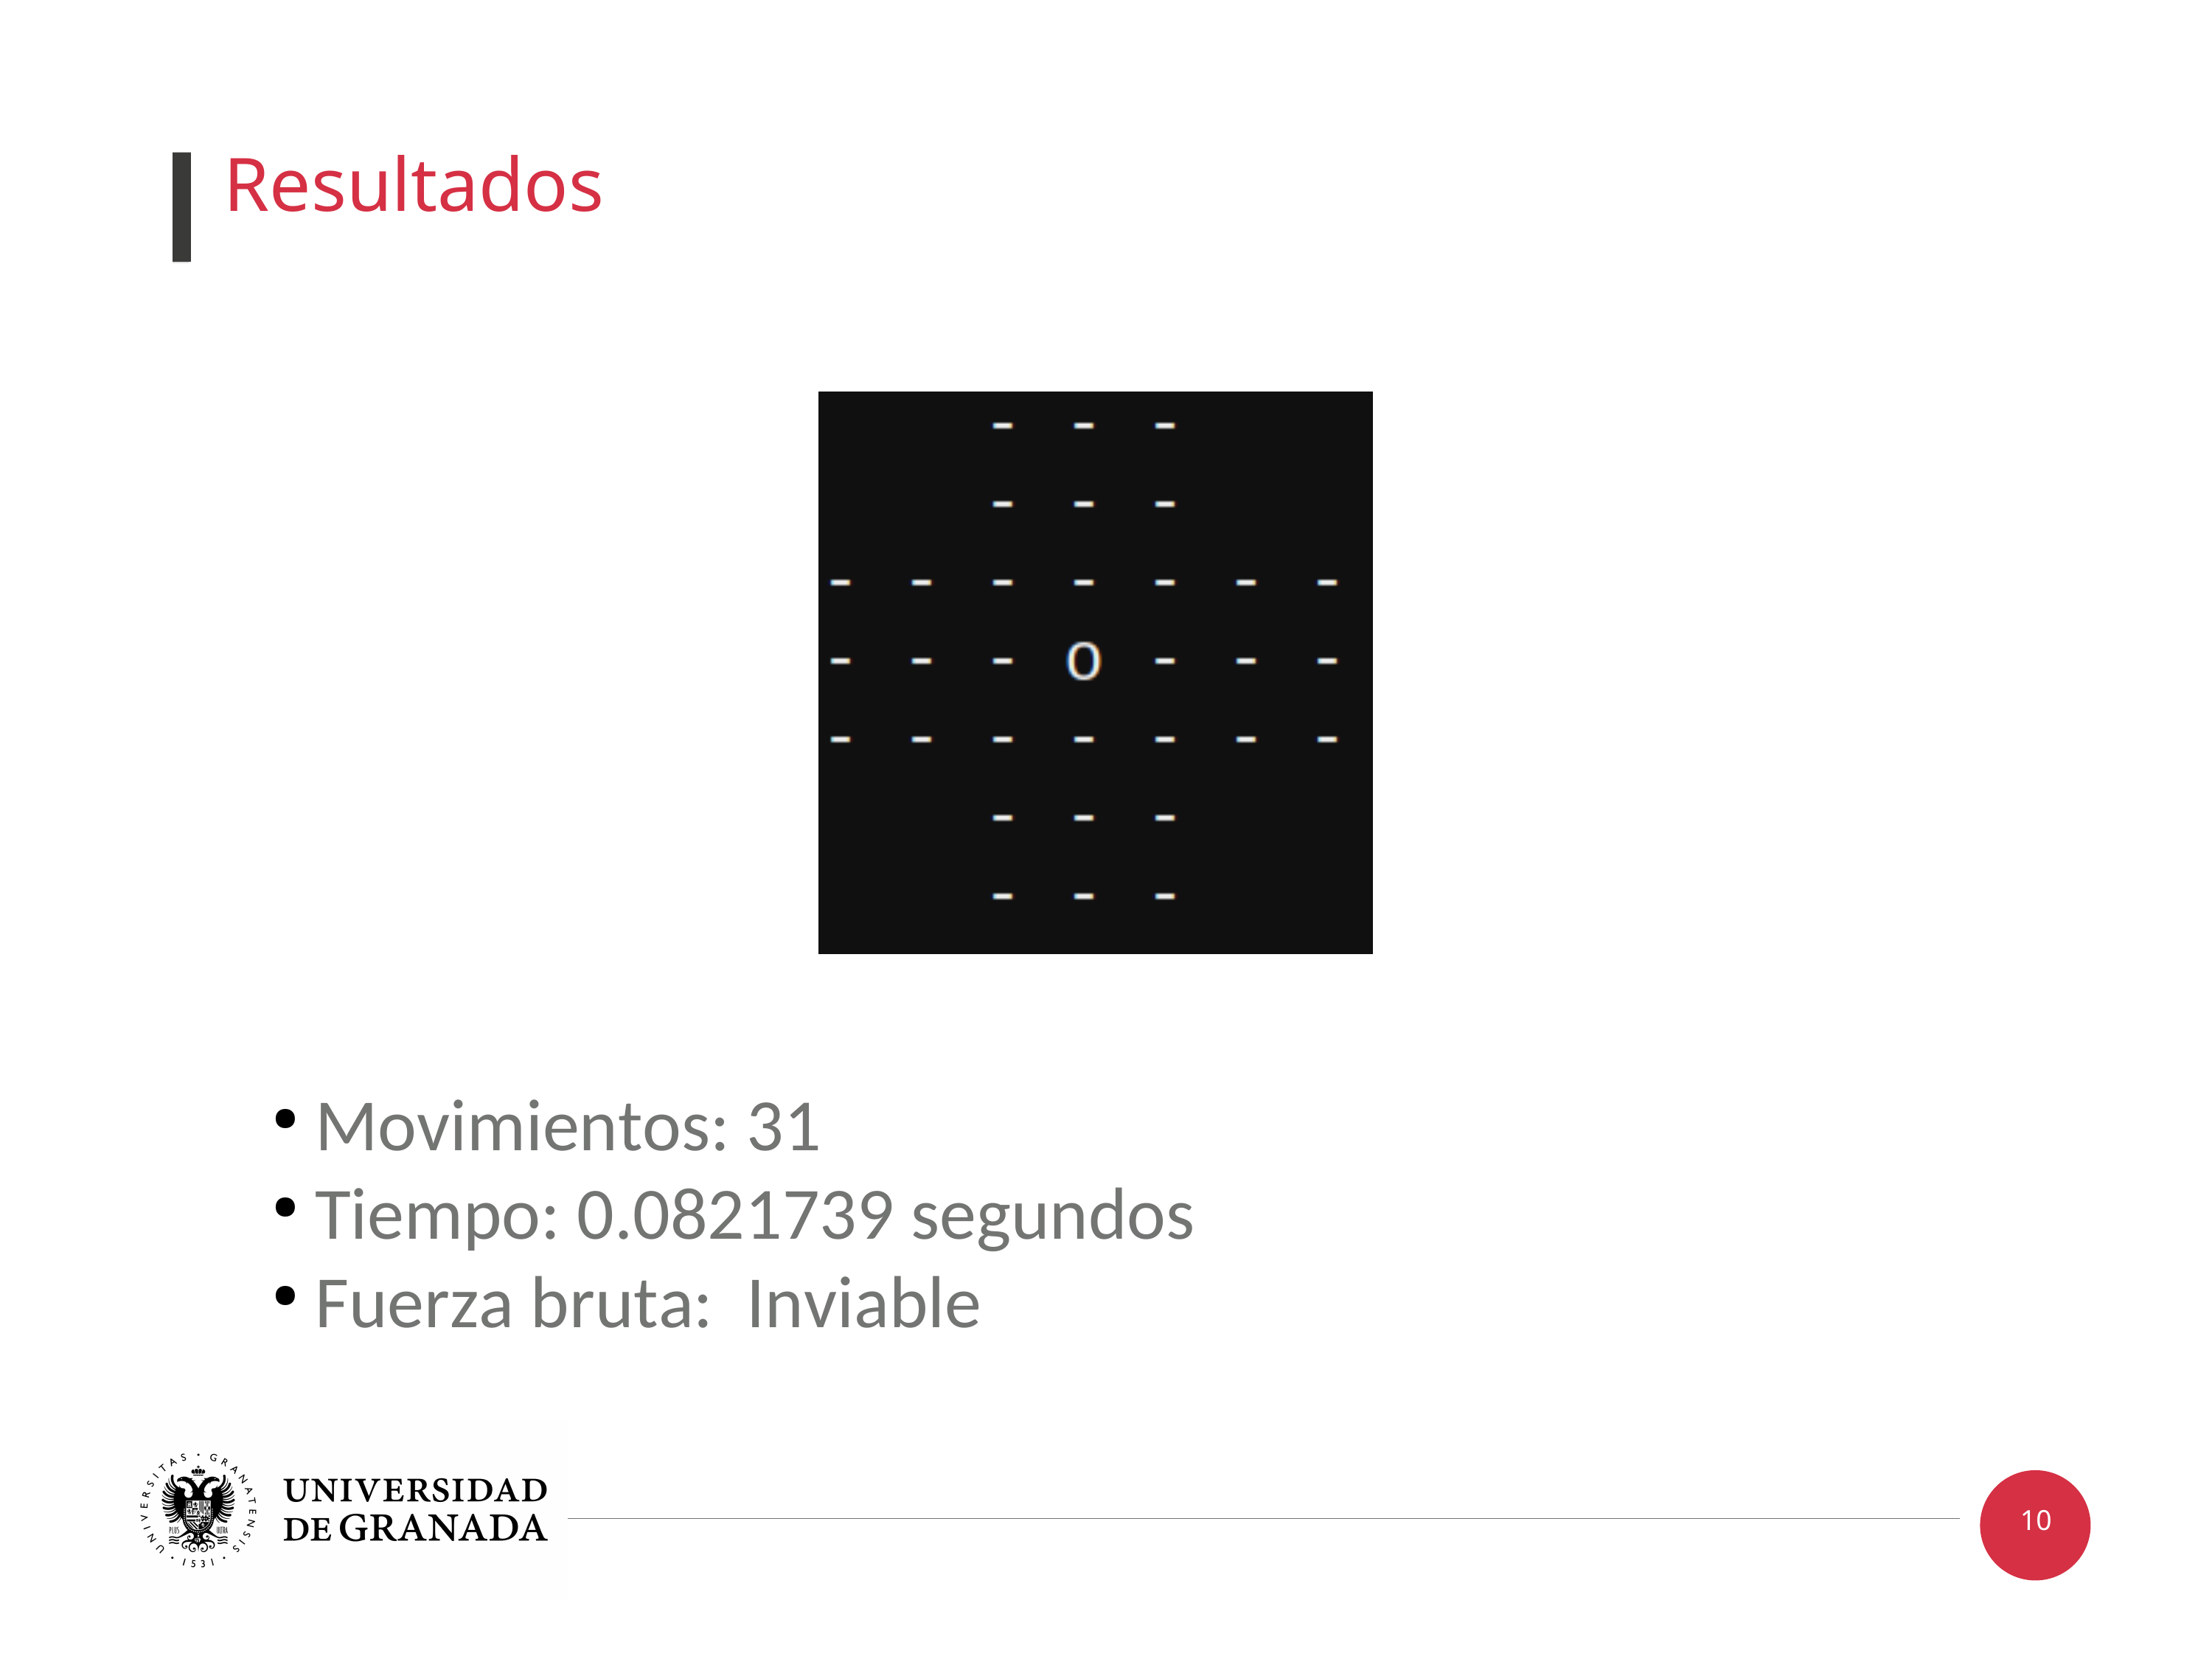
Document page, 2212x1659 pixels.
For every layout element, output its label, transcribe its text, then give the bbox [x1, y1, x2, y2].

text_box Movimientos: 31 Tiempo: 0.0821739 segundos Fuerza bruta: Inviable [261, 1071, 1359, 1368]
picture [818, 392, 1373, 954]
picture [120, 1421, 568, 1600]
text_box Resultados [212, 131, 2063, 232]
text_box [173, 152, 191, 262]
